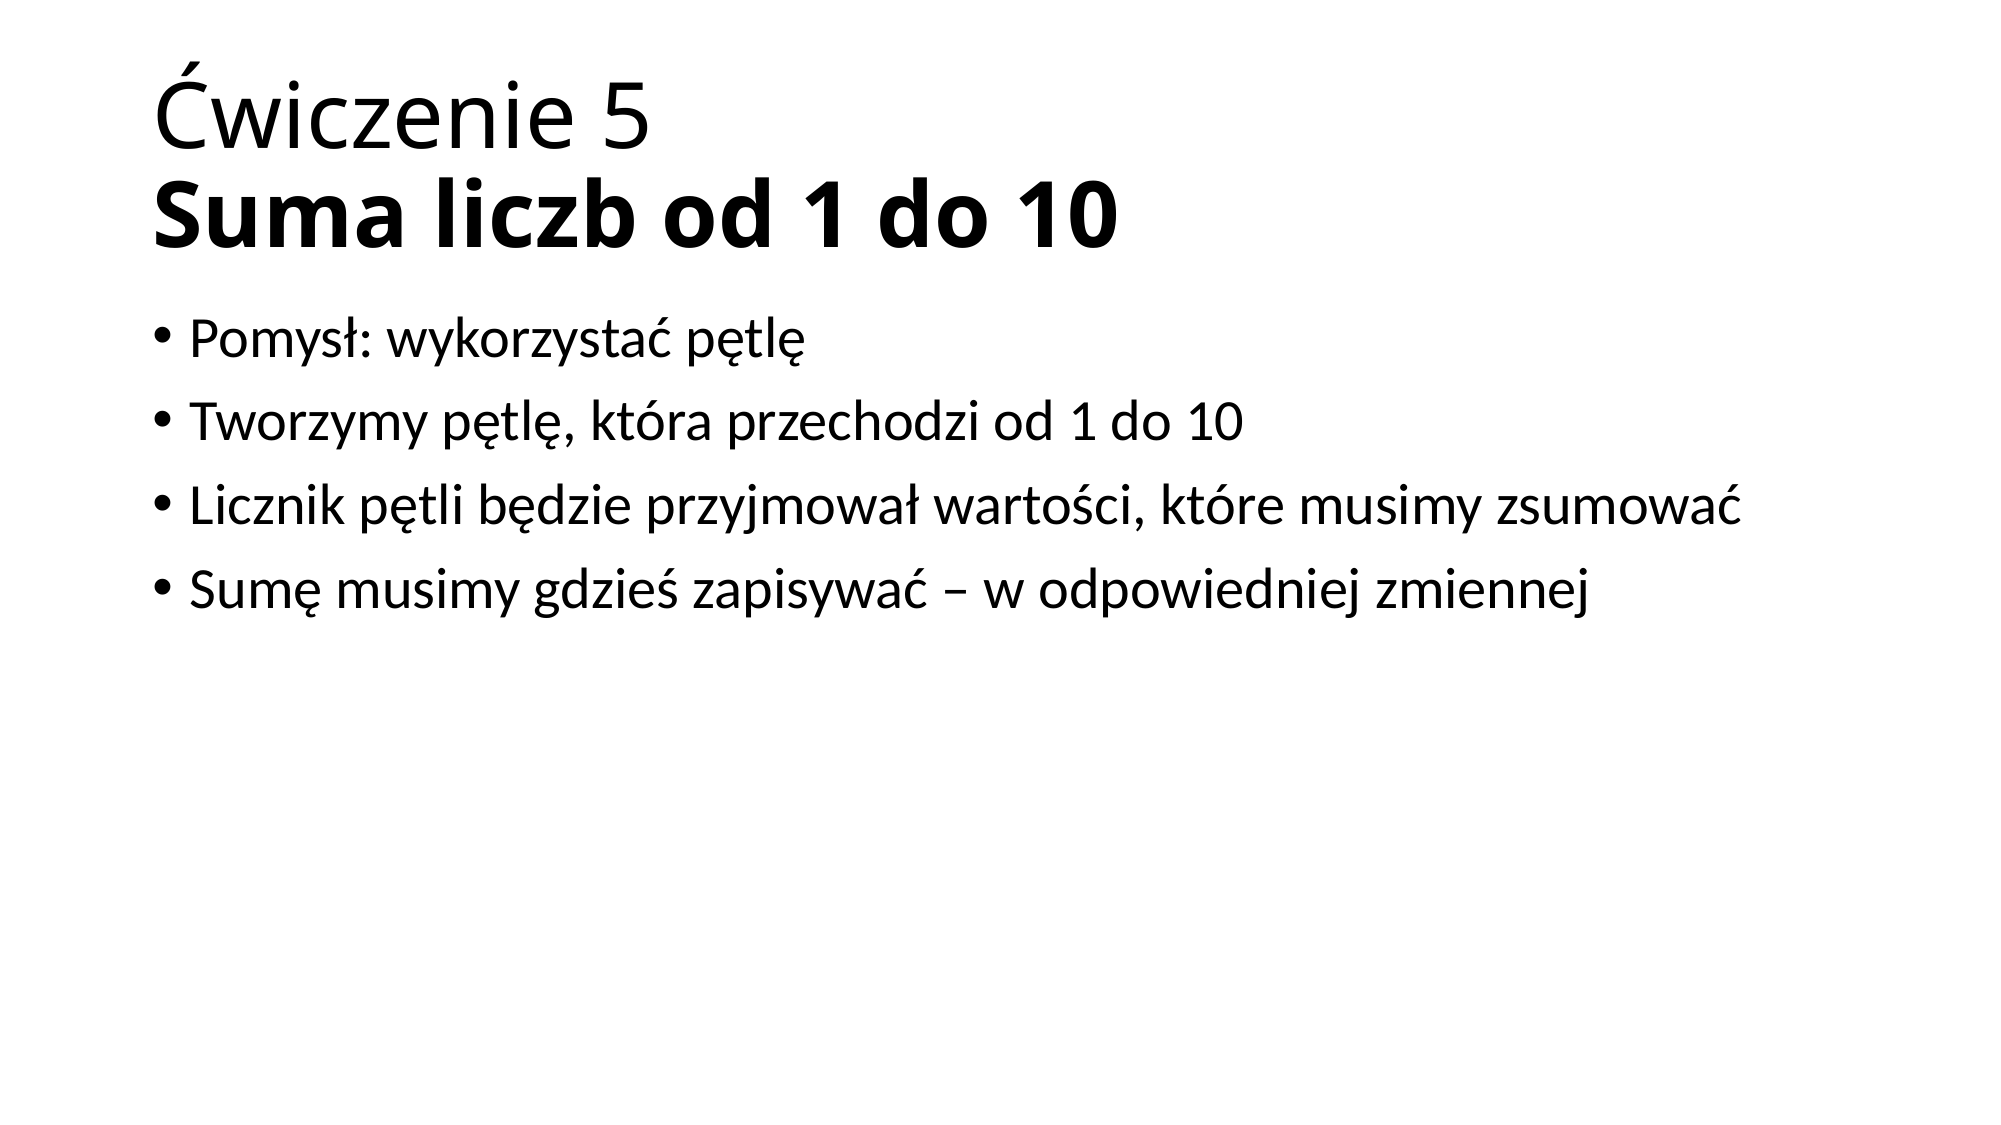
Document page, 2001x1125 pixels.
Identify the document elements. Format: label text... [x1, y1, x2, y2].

title Ćwiczenie 5 Suma liczb od 1 do 10 [137, 59, 1863, 278]
list Pomysł: wykorzystać pętlę Tworzymy pętlę, która przechodzi od 1 do 10 Licznik pętli będzie przyjmował wartości, które musimy zsumować Sumę musimy gdzieś zapisywać – w odpowiedniej zmiennej [137, 299, 1863, 1014]
